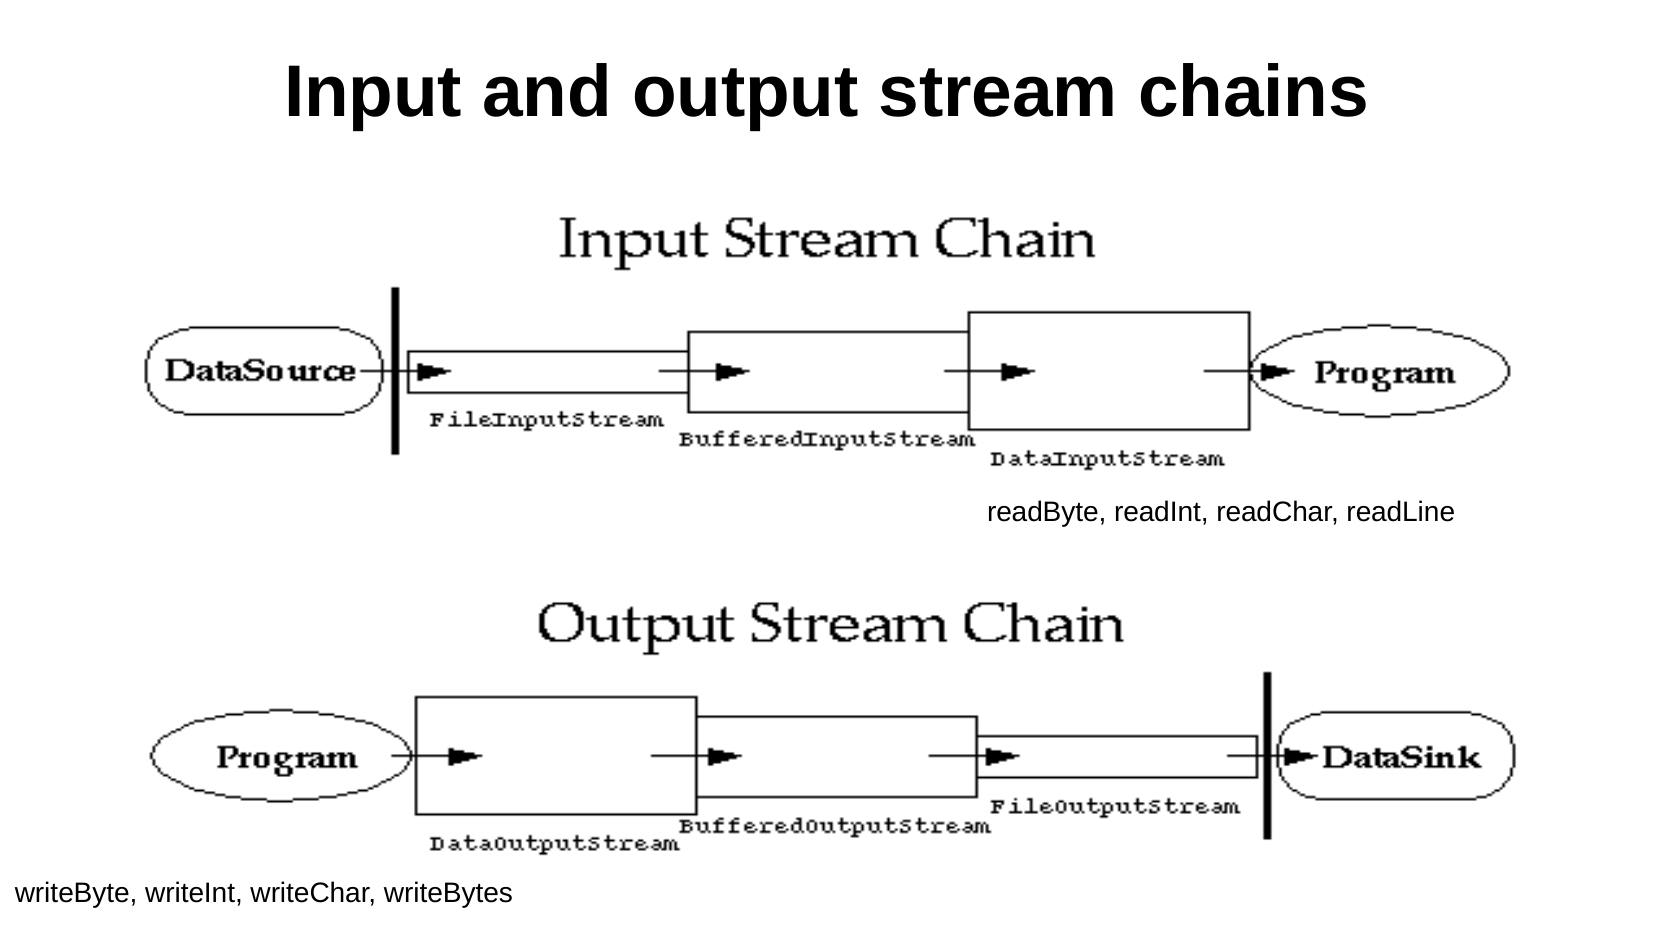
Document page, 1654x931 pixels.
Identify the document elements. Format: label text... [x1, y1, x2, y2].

picture [47, 164, 1568, 877]
title Input and output stream chains [82, 37, 1571, 147]
text_box readByte, readInt, readChar, readLine [972, 488, 1631, 535]
text_box writeByte, writeInt, writeChar, writeBytes [0, 869, 699, 916]
